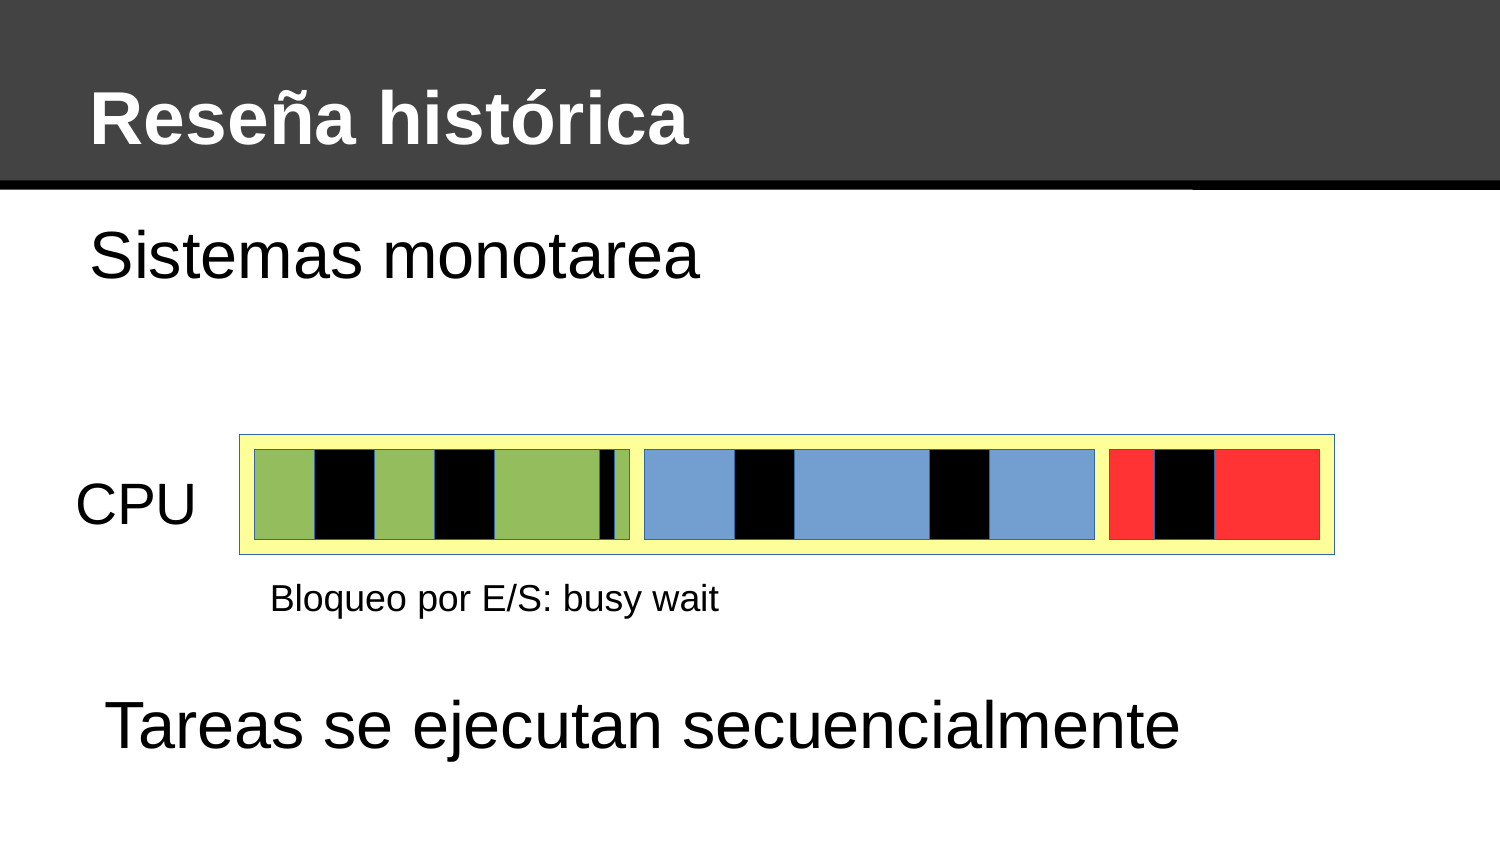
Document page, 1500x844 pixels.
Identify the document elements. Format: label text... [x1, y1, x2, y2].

text_box Tareas se ejecutan secuencialmente [89, 675, 1290, 840]
text_box CPU [60, 458, 213, 539]
text_box [239, 434, 1335, 555]
text_box Reseña histórica [74, 33, 1425, 175]
text_box Sistemas monotarea [74, 196, 1425, 808]
text_box Bloqueo por E/S: busy wait [255, 570, 796, 669]
